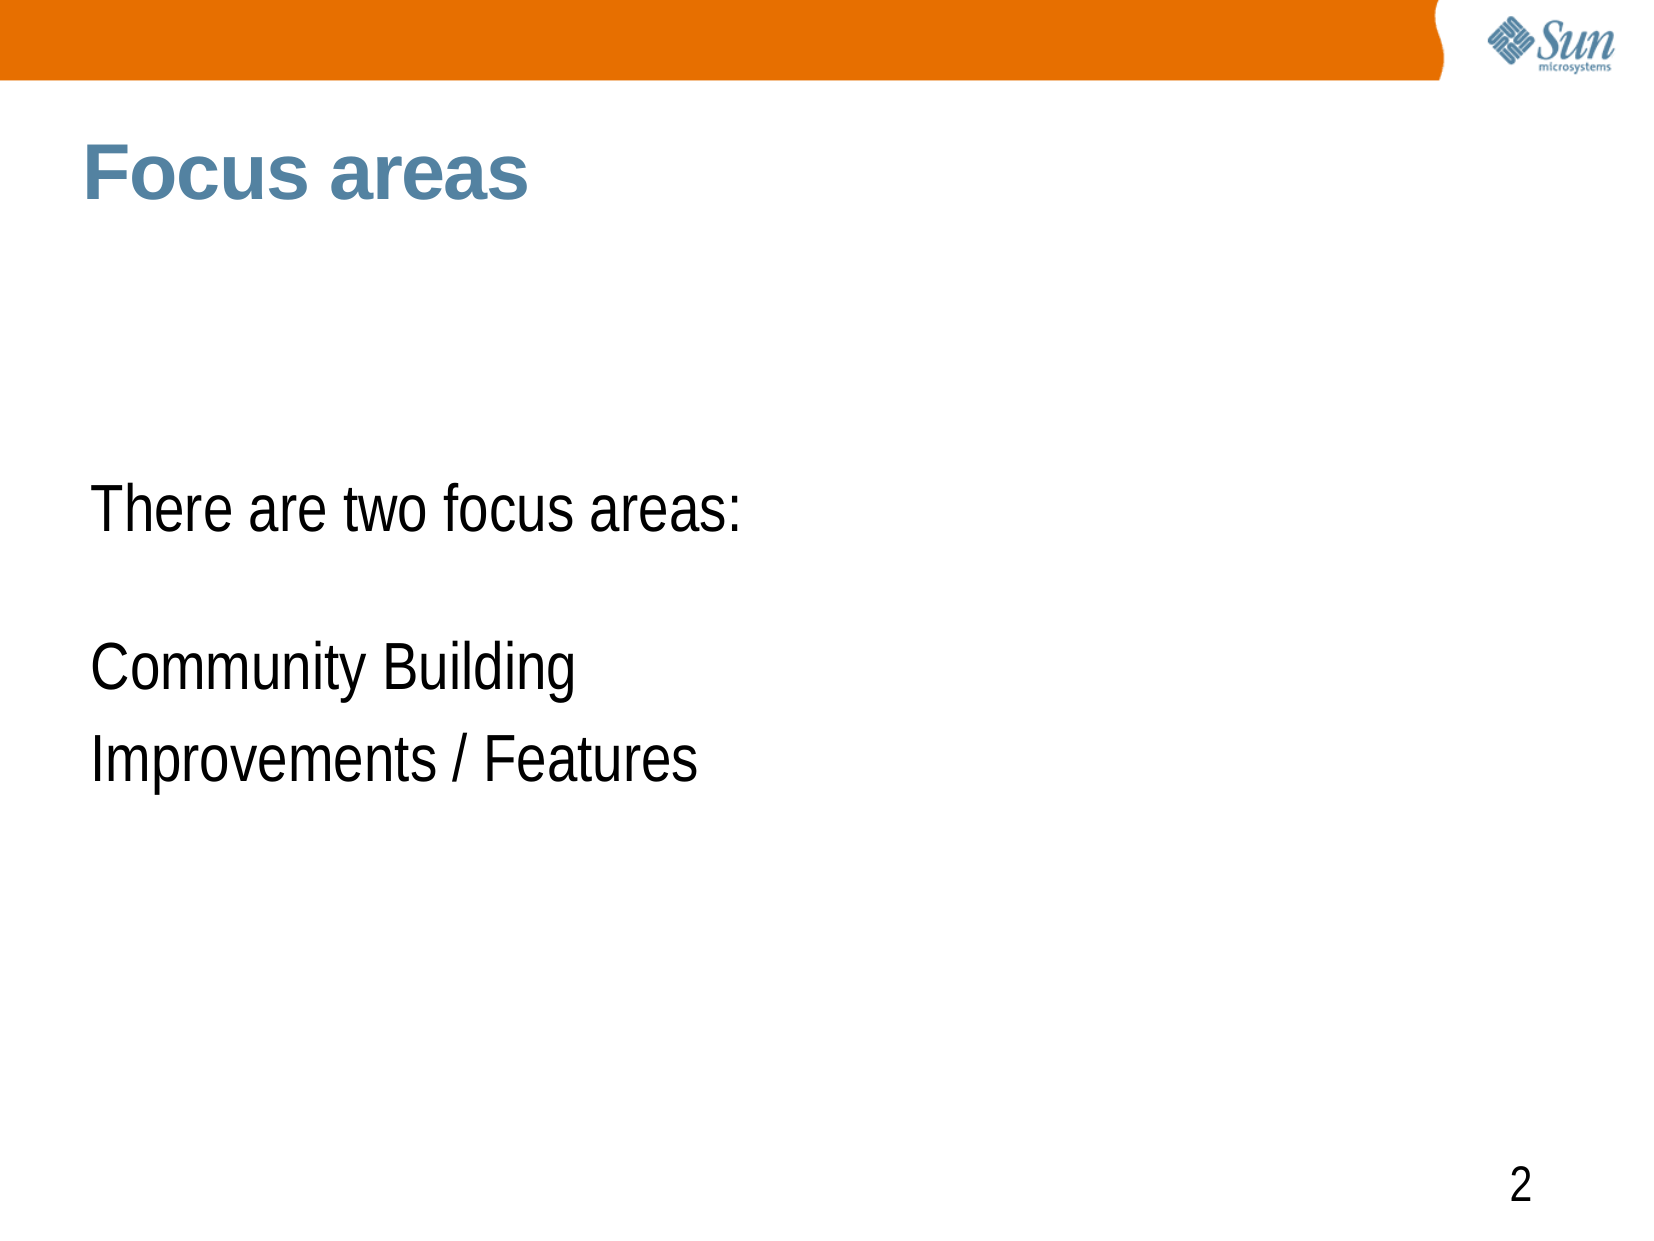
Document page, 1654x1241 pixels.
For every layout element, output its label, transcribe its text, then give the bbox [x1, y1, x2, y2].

title Focus areas [82, 135, 1585, 251]
list There are two focus areas: Community Building Improvements / Features [71, 283, 1545, 1121]
picture [0, 0, 1654, 83]
